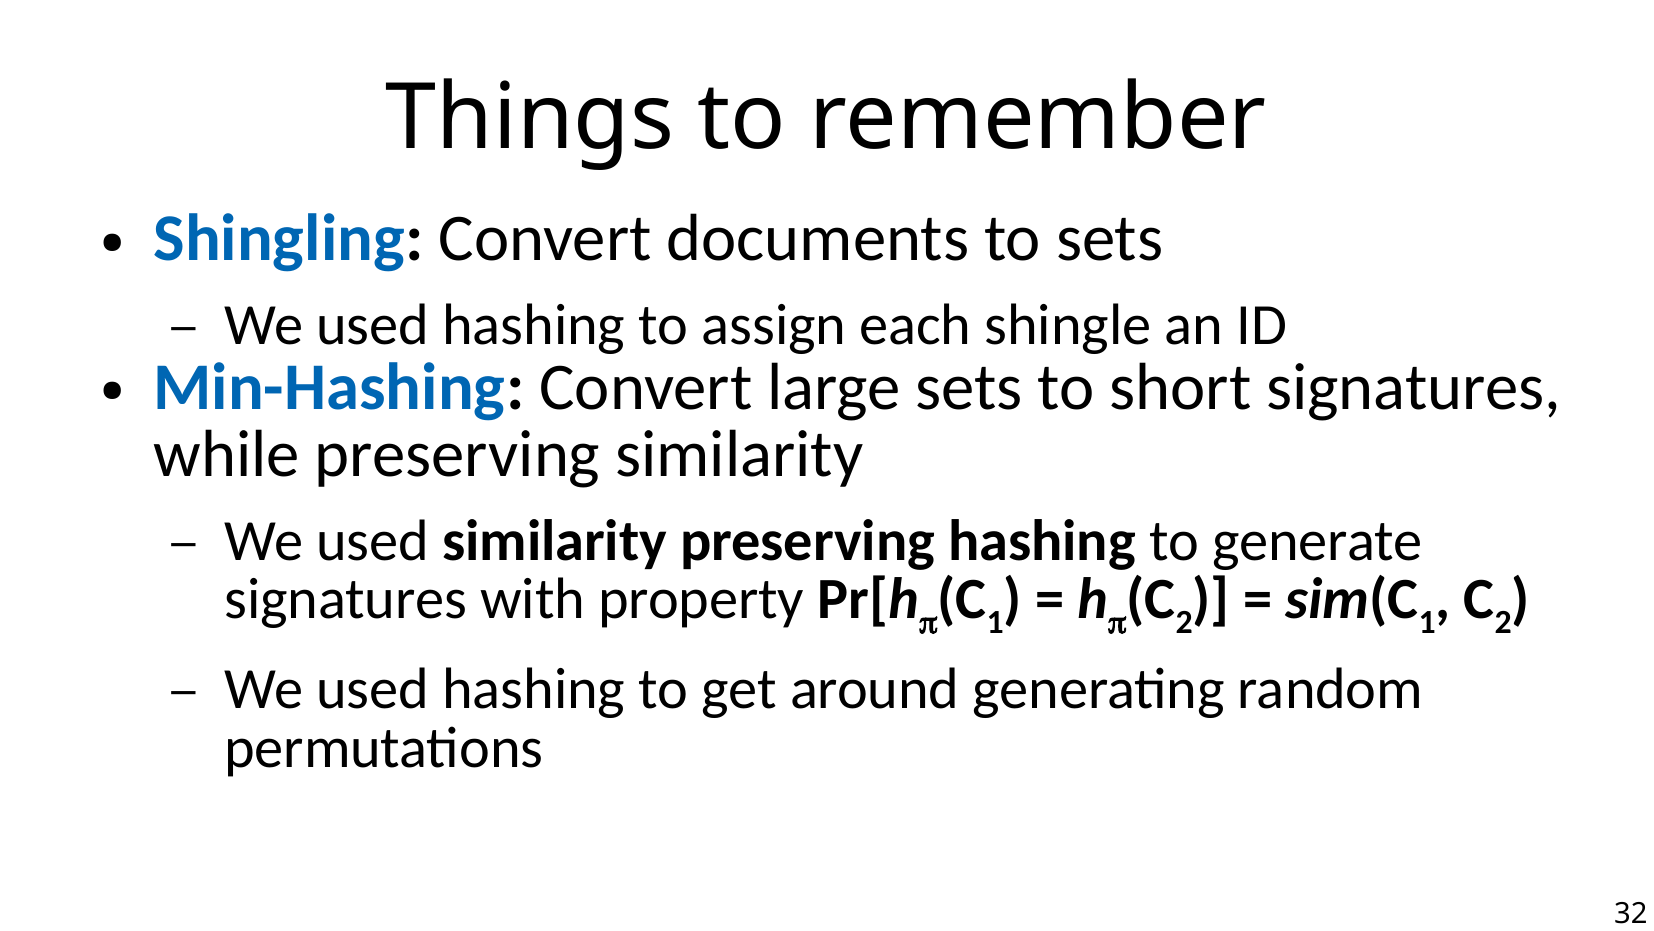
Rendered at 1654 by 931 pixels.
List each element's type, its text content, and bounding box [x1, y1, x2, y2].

title Things to remember [82, 1, 1571, 210]
list Shingling: Convert documents to sets We used hashing to assign each shingle an ID Min-Hashing: Convert large sets to short signatures, while preserving similarity We used similarity preserving hashing to generate signatures with property Pr[h(C1) = h(C2)] = sim(C1, C2) We used hashing to get around generating random permutations [82, 210, 1571, 870]
